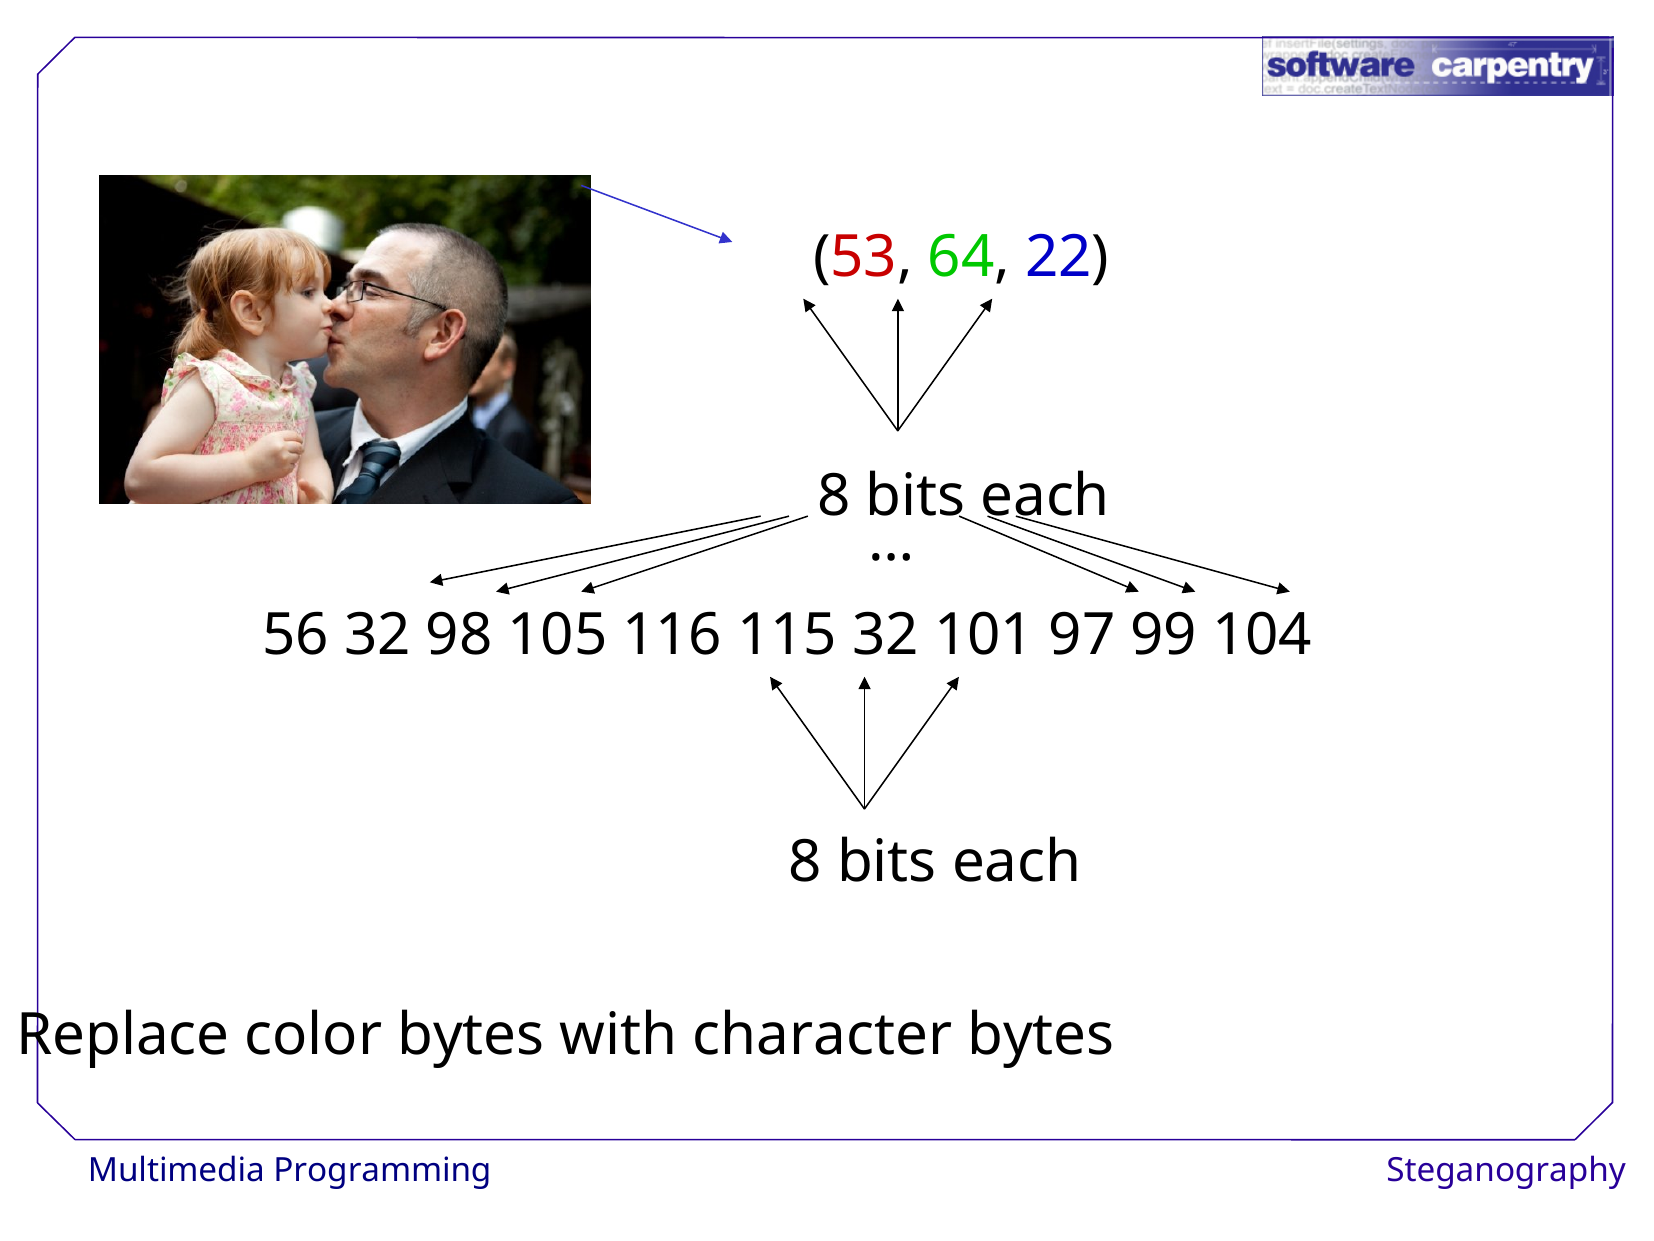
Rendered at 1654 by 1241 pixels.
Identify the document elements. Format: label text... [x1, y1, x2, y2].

text_box 8 bits each [652, 414, 1125, 535]
picture [1262, 36, 1614, 96]
text_box 8 bits each [865, 780, 883, 805]
text_box Replace color bytes with character bytes [1, 953, 1280, 1074]
text_box (53, 64, 22) [648, 175, 1124, 297]
picture [99, 175, 591, 504]
text_box 56 32 98 105 116 115 32 101 97 99 104 [247, 553, 1478, 675]
text_box 8 bits each [846, 780, 864, 805]
text_box … [853, 459, 931, 580]
text_box 8 bits each [623, 780, 1097, 902]
